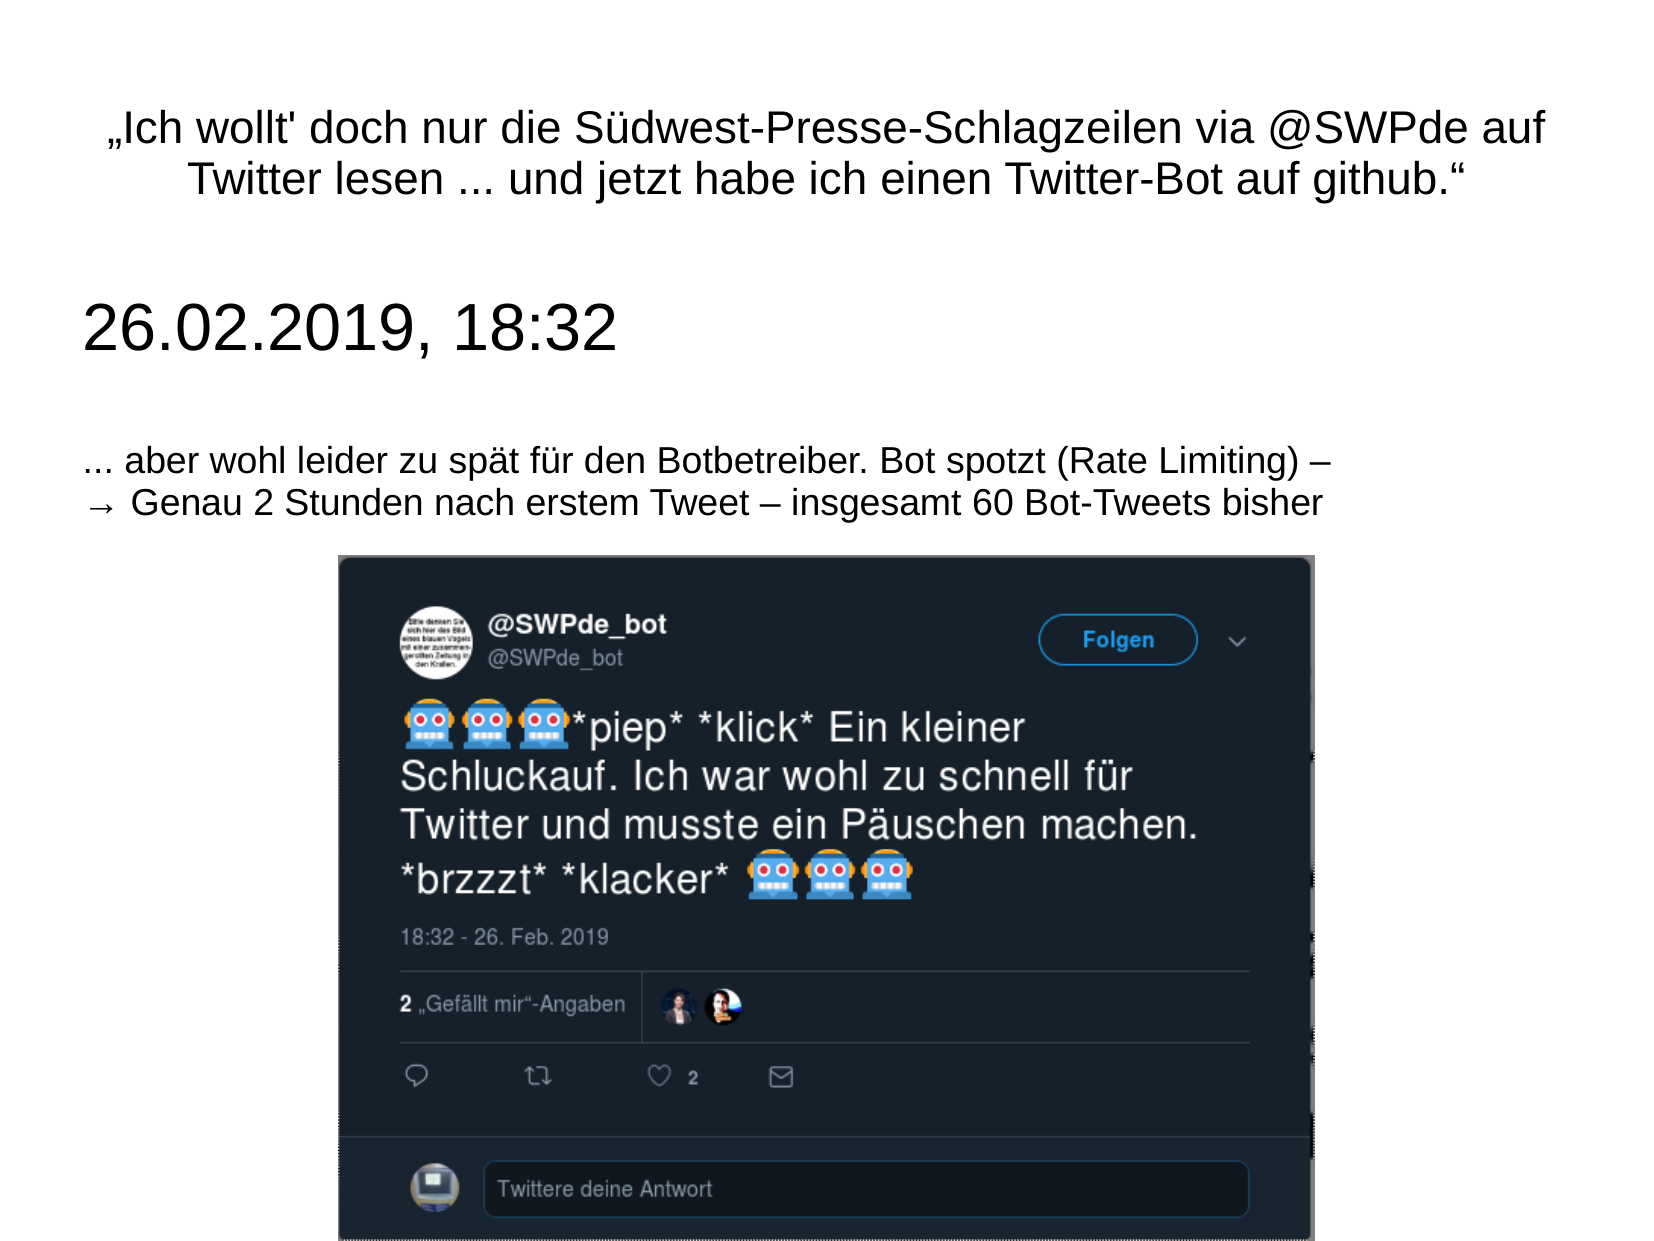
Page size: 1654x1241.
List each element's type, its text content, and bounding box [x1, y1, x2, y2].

subtitle 26.02.2019, 18:32 ... aber wohl leider zu spät für den Botbetreiber. Bot spotzt (Rate Limiting) – → Genau 2 Stunden nach erstem Tweet – insgesamt 60 Bot-Tweets bisher [82, 290, 1571, 1010]
title „Ich wollt' doch nur die Südwest-Presse-Schlagzeilen via @SWPde auf Twitter lesen ... und jetzt habe ich einen Twitter-Bot auf github.“ [82, 49, 1571, 257]
picture [338, 555, 1315, 1241]
